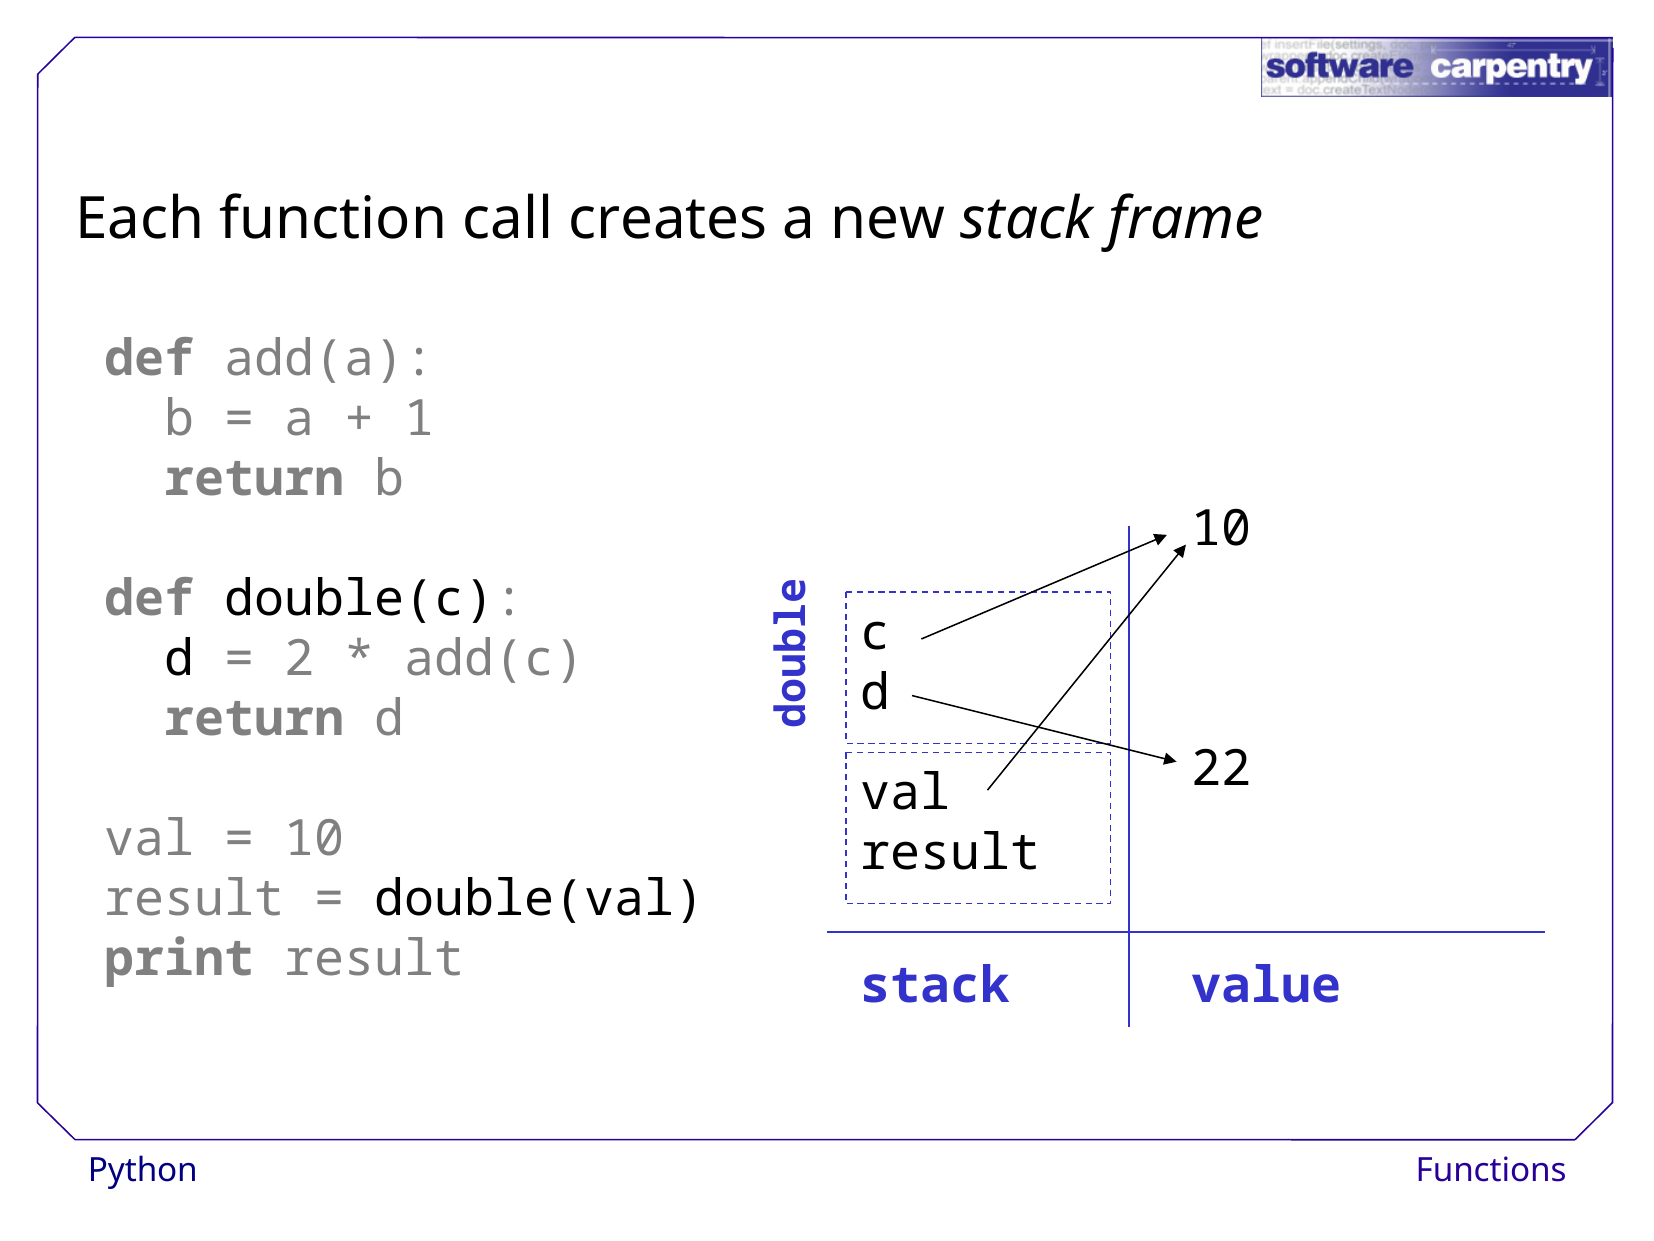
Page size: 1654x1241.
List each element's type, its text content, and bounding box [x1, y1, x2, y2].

text_box value [1176, 950, 1442, 1027]
text_box double [760, 582, 837, 744]
text_box def add(a): b = a + 1 return b def double(c): d = 2 * add(c) return d val = 10 result = double(val) print result [89, 317, 790, 1074]
text_box c d [1027, 729, 1098, 744]
picture [1261, 39, 1613, 97]
text_box c d [845, 591, 1111, 744]
text_box 10 22 [1176, 487, 1583, 847]
text_box Each function call creates a new stack frame [60, 138, 1429, 259]
text_box val result [845, 752, 1111, 904]
text_box stack [845, 950, 1111, 1027]
text_box c d [1042, 640, 1111, 744]
